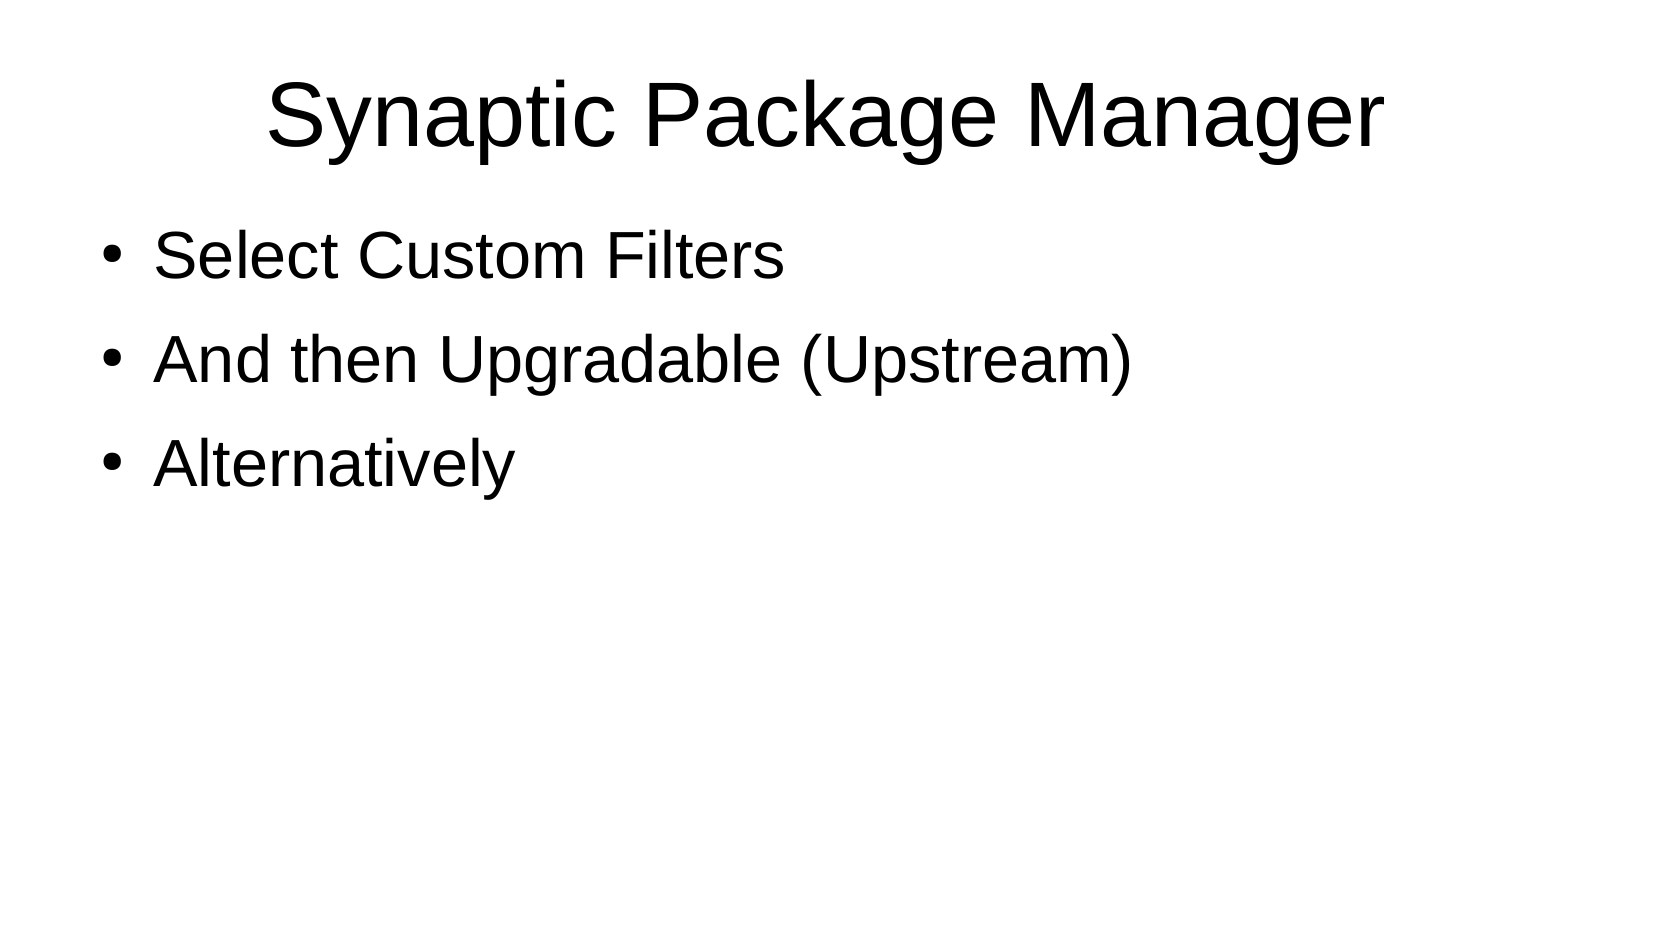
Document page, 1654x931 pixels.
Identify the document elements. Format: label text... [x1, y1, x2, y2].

list Select Custom Filters And then Upgradable (Upstream) Alternatively [82, 217, 1571, 758]
title Synaptic Package Manager [82, 37, 1571, 193]
